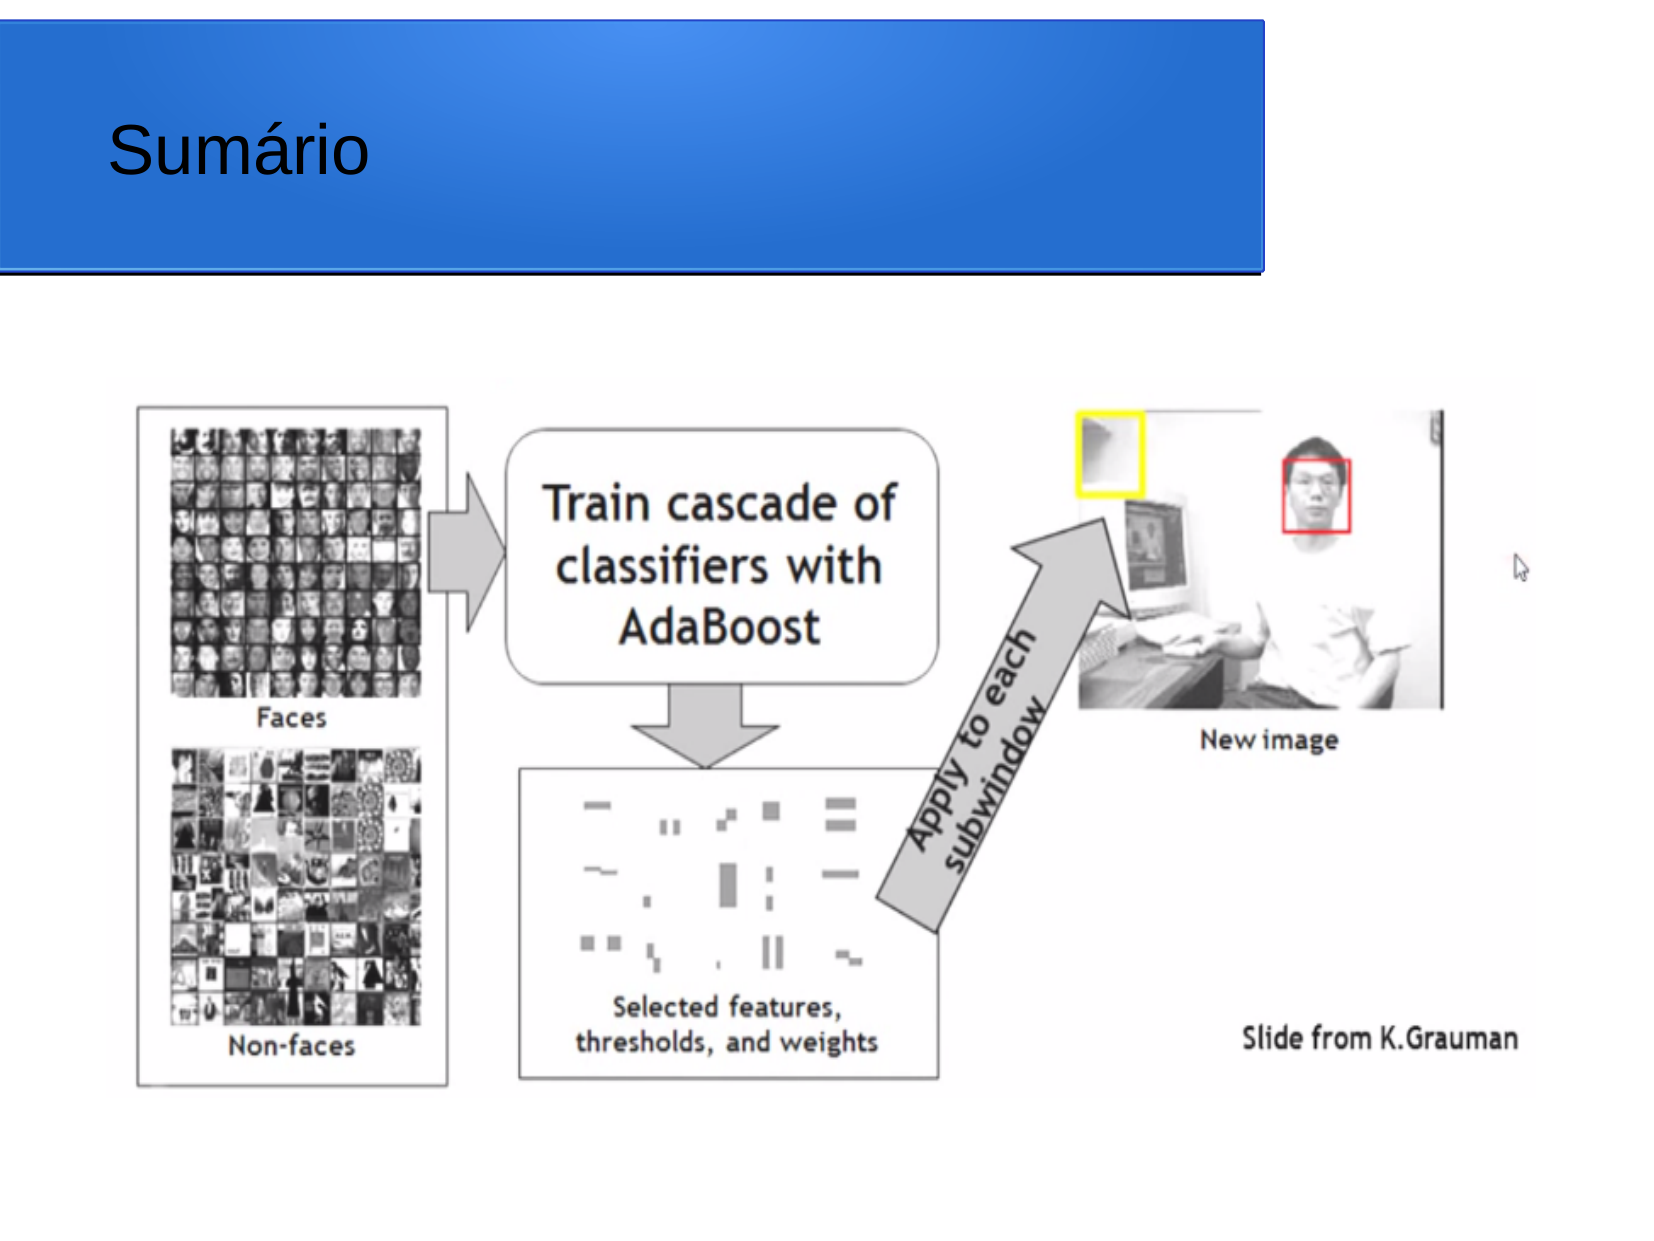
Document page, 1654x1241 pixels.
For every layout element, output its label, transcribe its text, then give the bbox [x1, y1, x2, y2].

picture [106, 377, 1536, 1098]
title Sumário [82, 47, 1235, 252]
